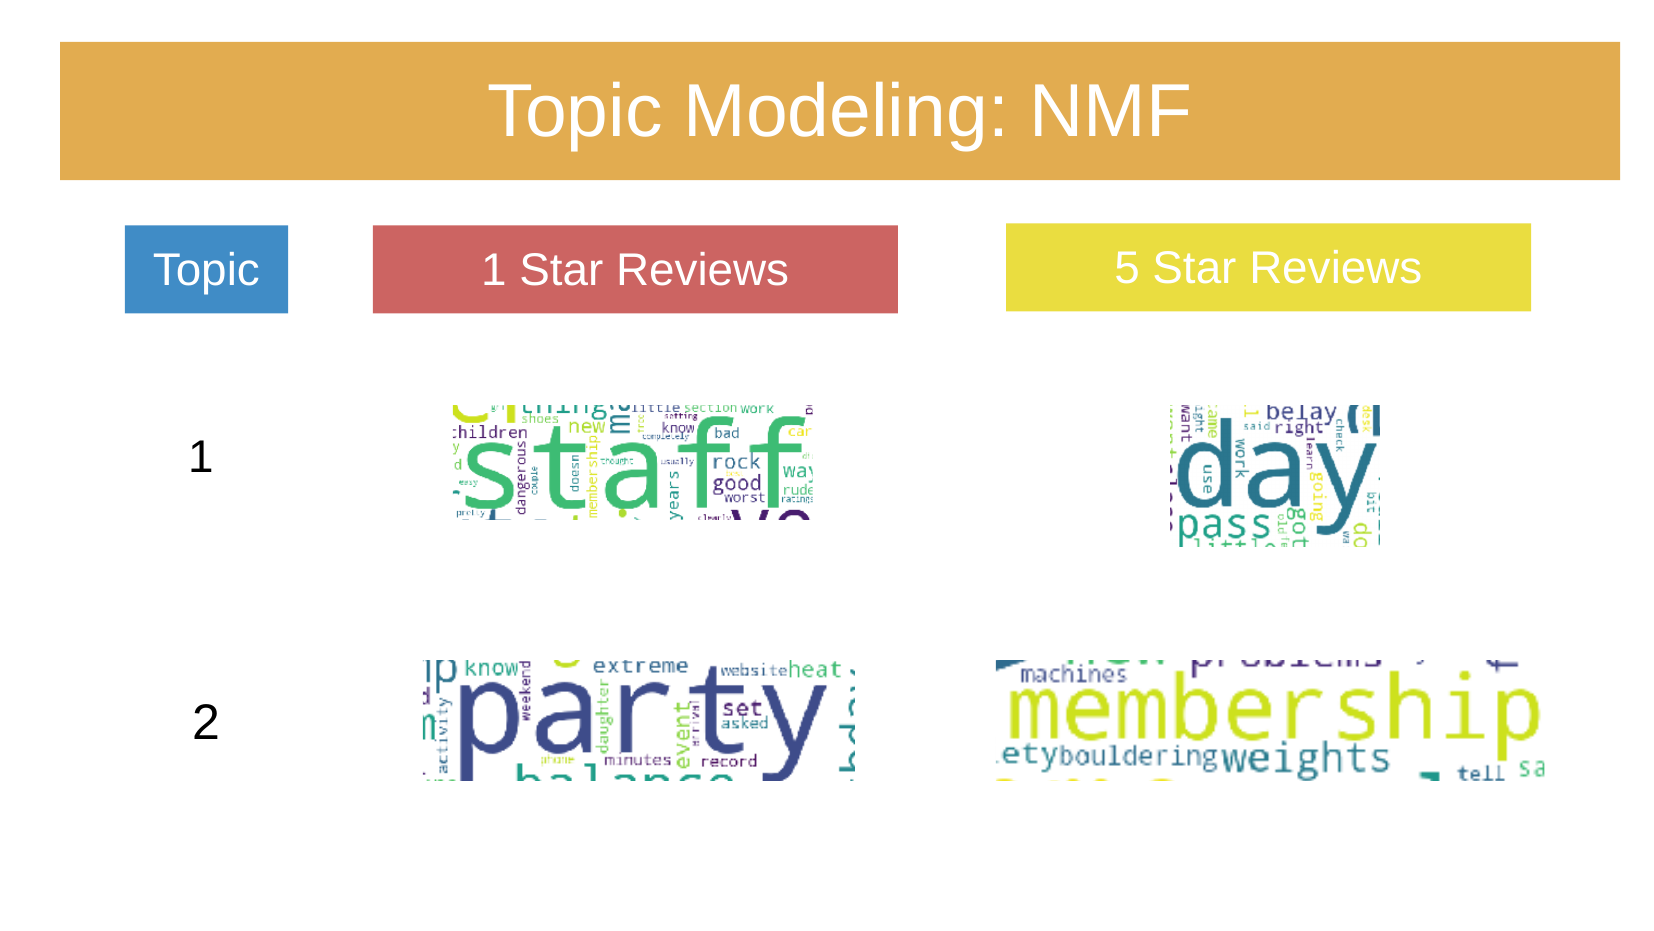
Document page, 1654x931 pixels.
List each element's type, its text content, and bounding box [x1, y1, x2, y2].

title Topic [124, 225, 289, 314]
title 1 Star Reviews [372, 225, 898, 314]
picture [1170, 405, 1380, 547]
title 5 Star Reviews [1006, 223, 1532, 312]
picture [995, 660, 1545, 781]
title 2 [146, 677, 267, 768]
title Topic Modeling: NMF [60, 41, 1621, 181]
title 1 [140, 411, 261, 502]
picture [452, 405, 813, 520]
picture [422, 660, 856, 781]
